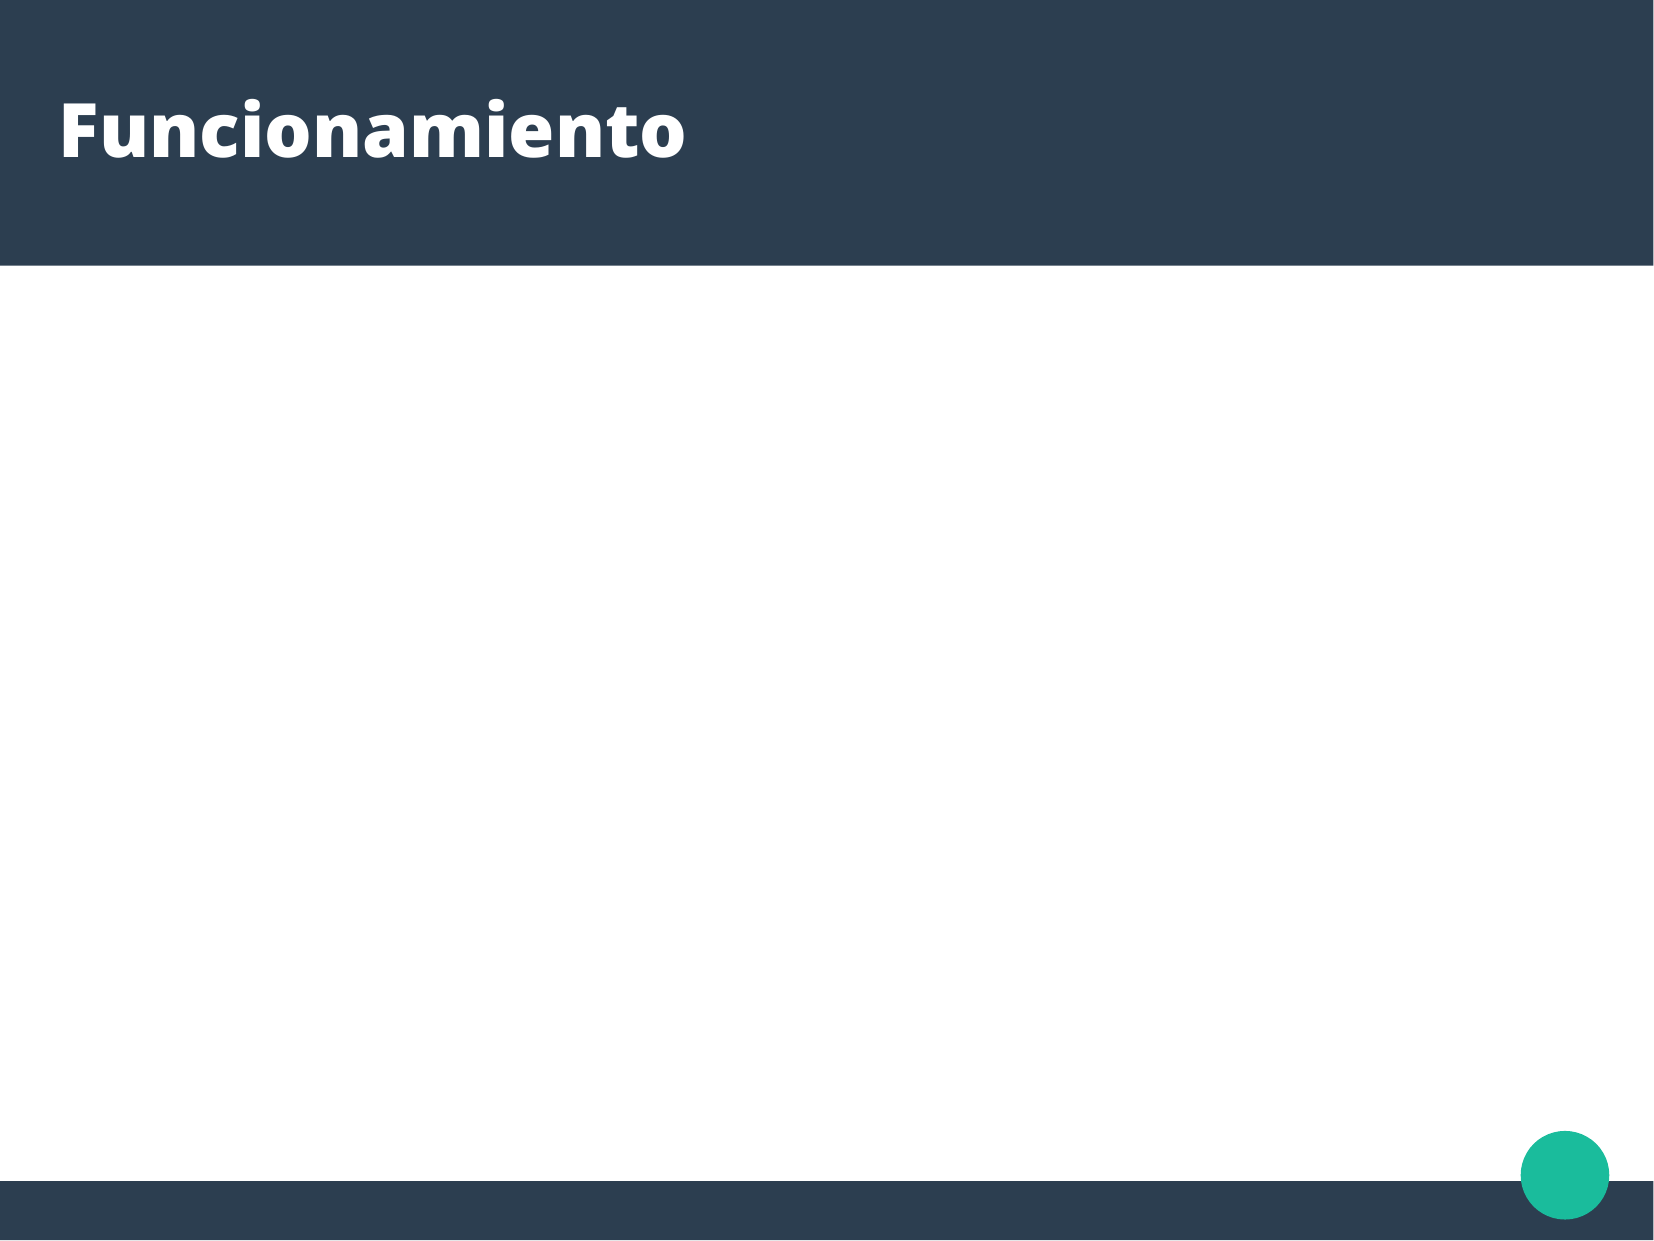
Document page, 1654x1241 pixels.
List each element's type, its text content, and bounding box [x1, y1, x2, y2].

title Funcionamiento [59, 49, 1595, 207]
